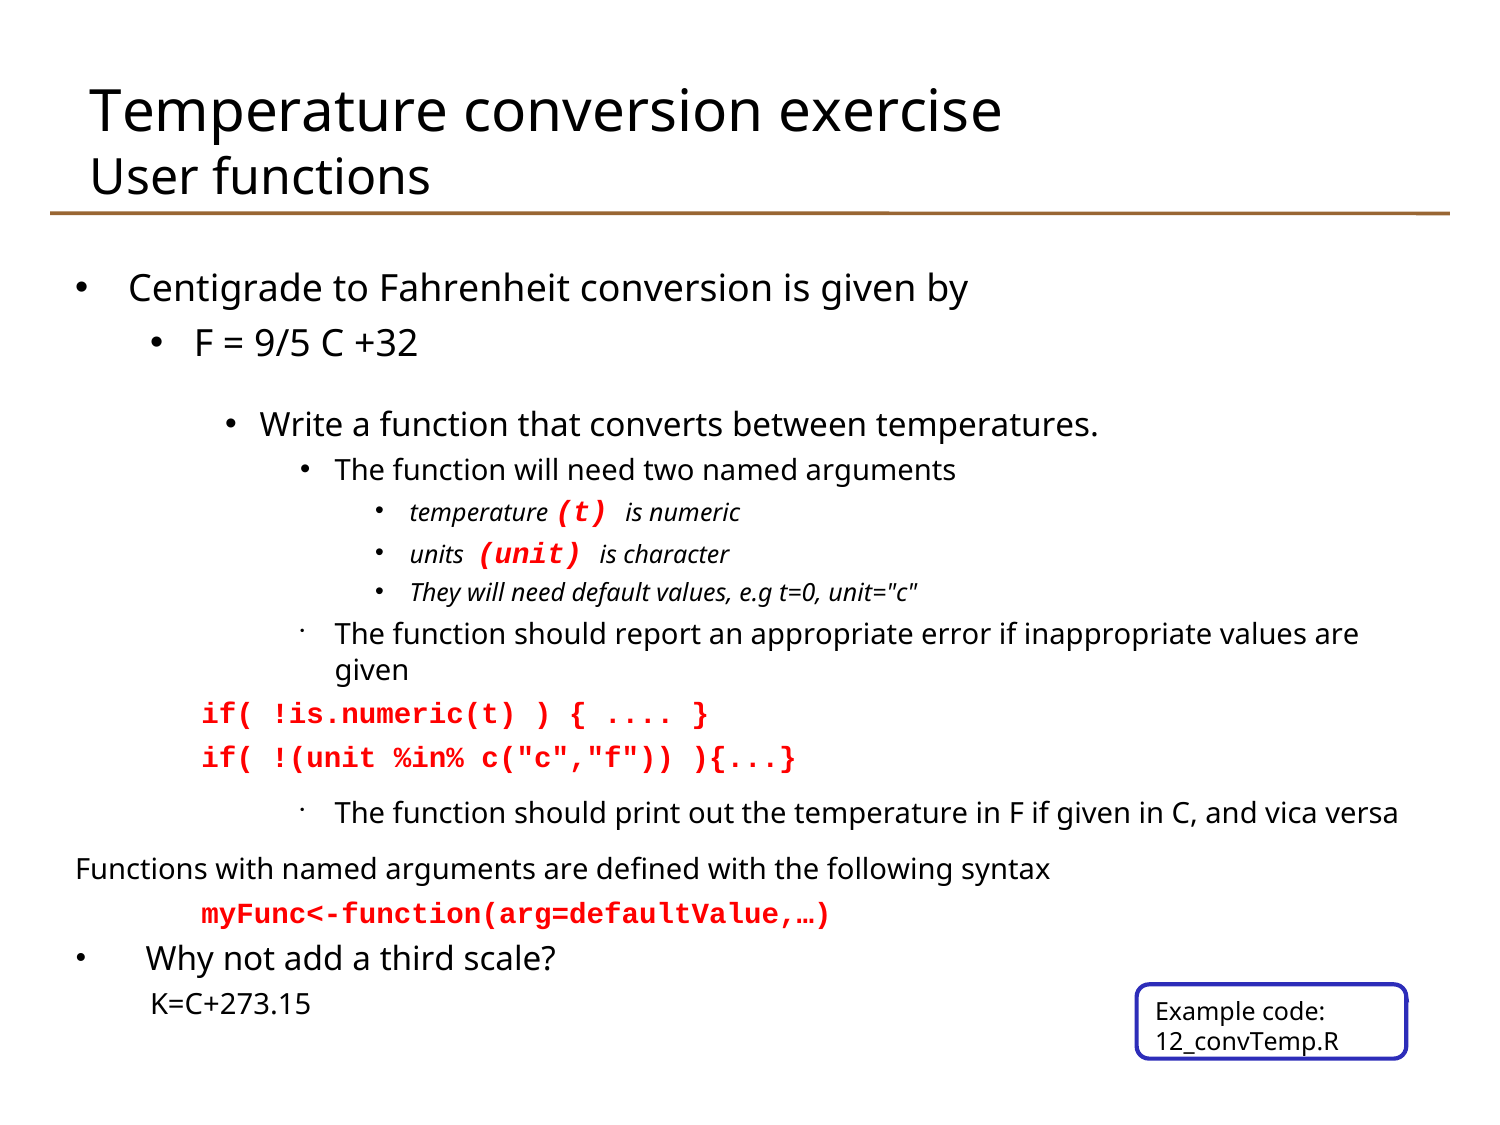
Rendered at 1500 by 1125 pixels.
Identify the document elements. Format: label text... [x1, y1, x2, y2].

text_box Temperature conversion exercise User functions [75, 44, 1425, 233]
text_box Centigrade to Fahrenheit conversion is given by F = 9/5 C +32 Write a function that converts between temperatures. The function will need two named arguments temperature (t) is numeric units (unit) is character They will need default values, e.g t=0, unit="c" The function should report an appropriate error if inappropriate values are given if( !is.numeric(t) ) { .... } if( !(unit %in% c("c","f")) ){...} The function should print out the temperature in F if given in C, and vica versa Functions with named arguments are defined with the following syntax myFunc<-function(arg=defaultValue,…) Why not add a third scale? K=C+273.15 [75, 263, 1425, 1006]
text_box Example code: 12_convTemp.R [1136, 1006, 1407, 1059]
